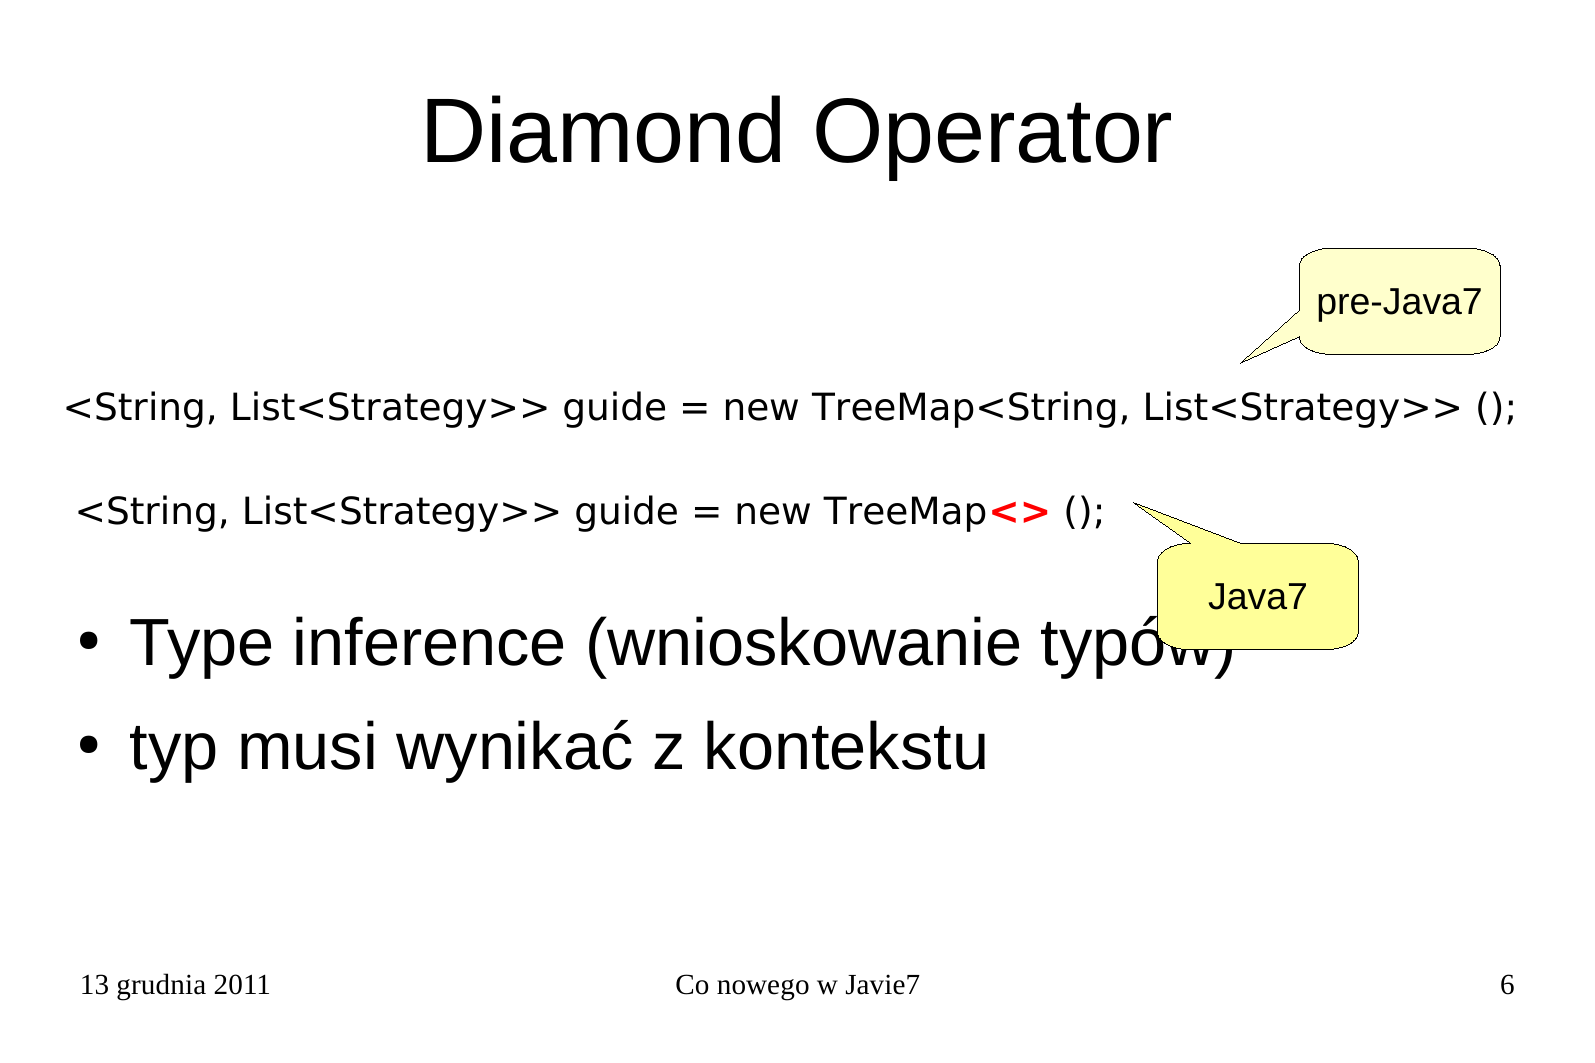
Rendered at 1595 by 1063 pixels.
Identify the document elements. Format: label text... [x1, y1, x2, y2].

text_box <String, List<Strategy>> guide = new TreeMap<> (); [11, 497, 1465, 650]
text_box <String, List<Strategy>> guide = new TreeMap<String, List<Strategy>> (); [0, 377, 1548, 497]
text_box Java7 [1133, 502, 1359, 650]
list Type inference (wnioskowanie typów) typ musi wynikać z kontekstu [59, 604, 1394, 846]
title Diamond Operator [79, 42, 1515, 220]
text_box pre-Java7 [1240, 248, 1501, 364]
